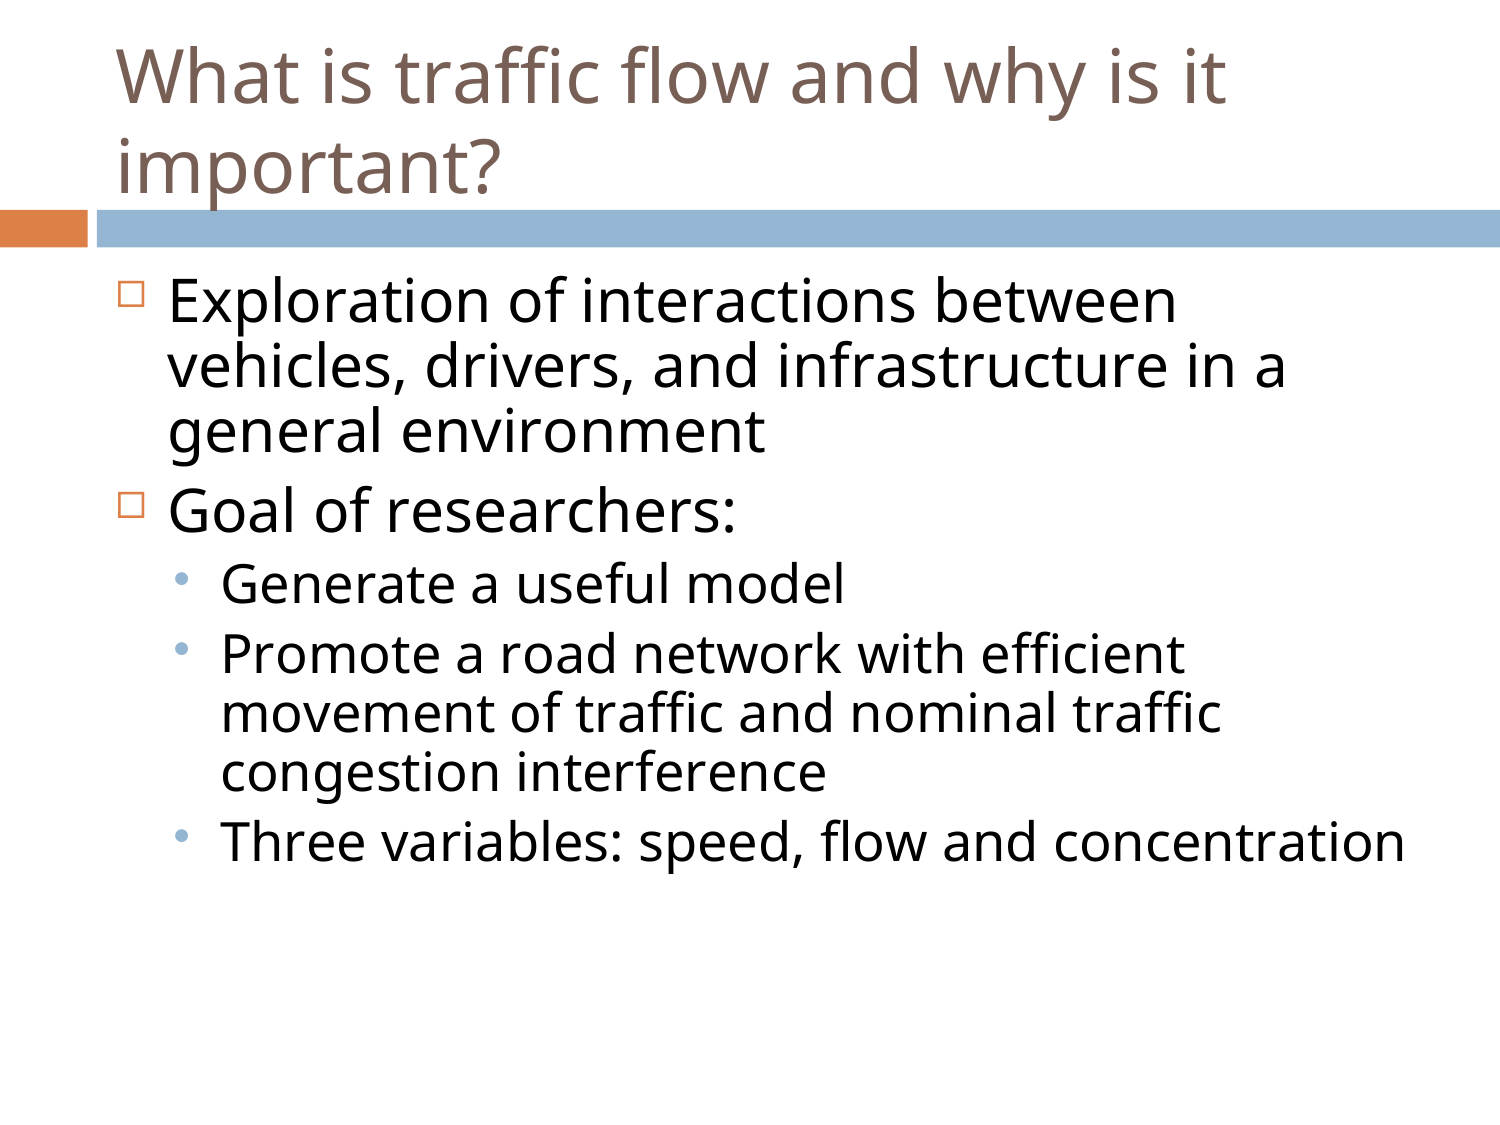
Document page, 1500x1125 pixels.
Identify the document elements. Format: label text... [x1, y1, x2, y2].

title What is traffic flow and why is it important? [100, 37, 1438, 201]
list Exploration of interactions between vehicles, drivers, and infrastructure in a general environment Goal of researchers: Generate a useful model Promote a road network with efficient movement of traffic and nominal traffic congestion interference Three variables: speed, flow and concentration [100, 262, 1438, 1000]
